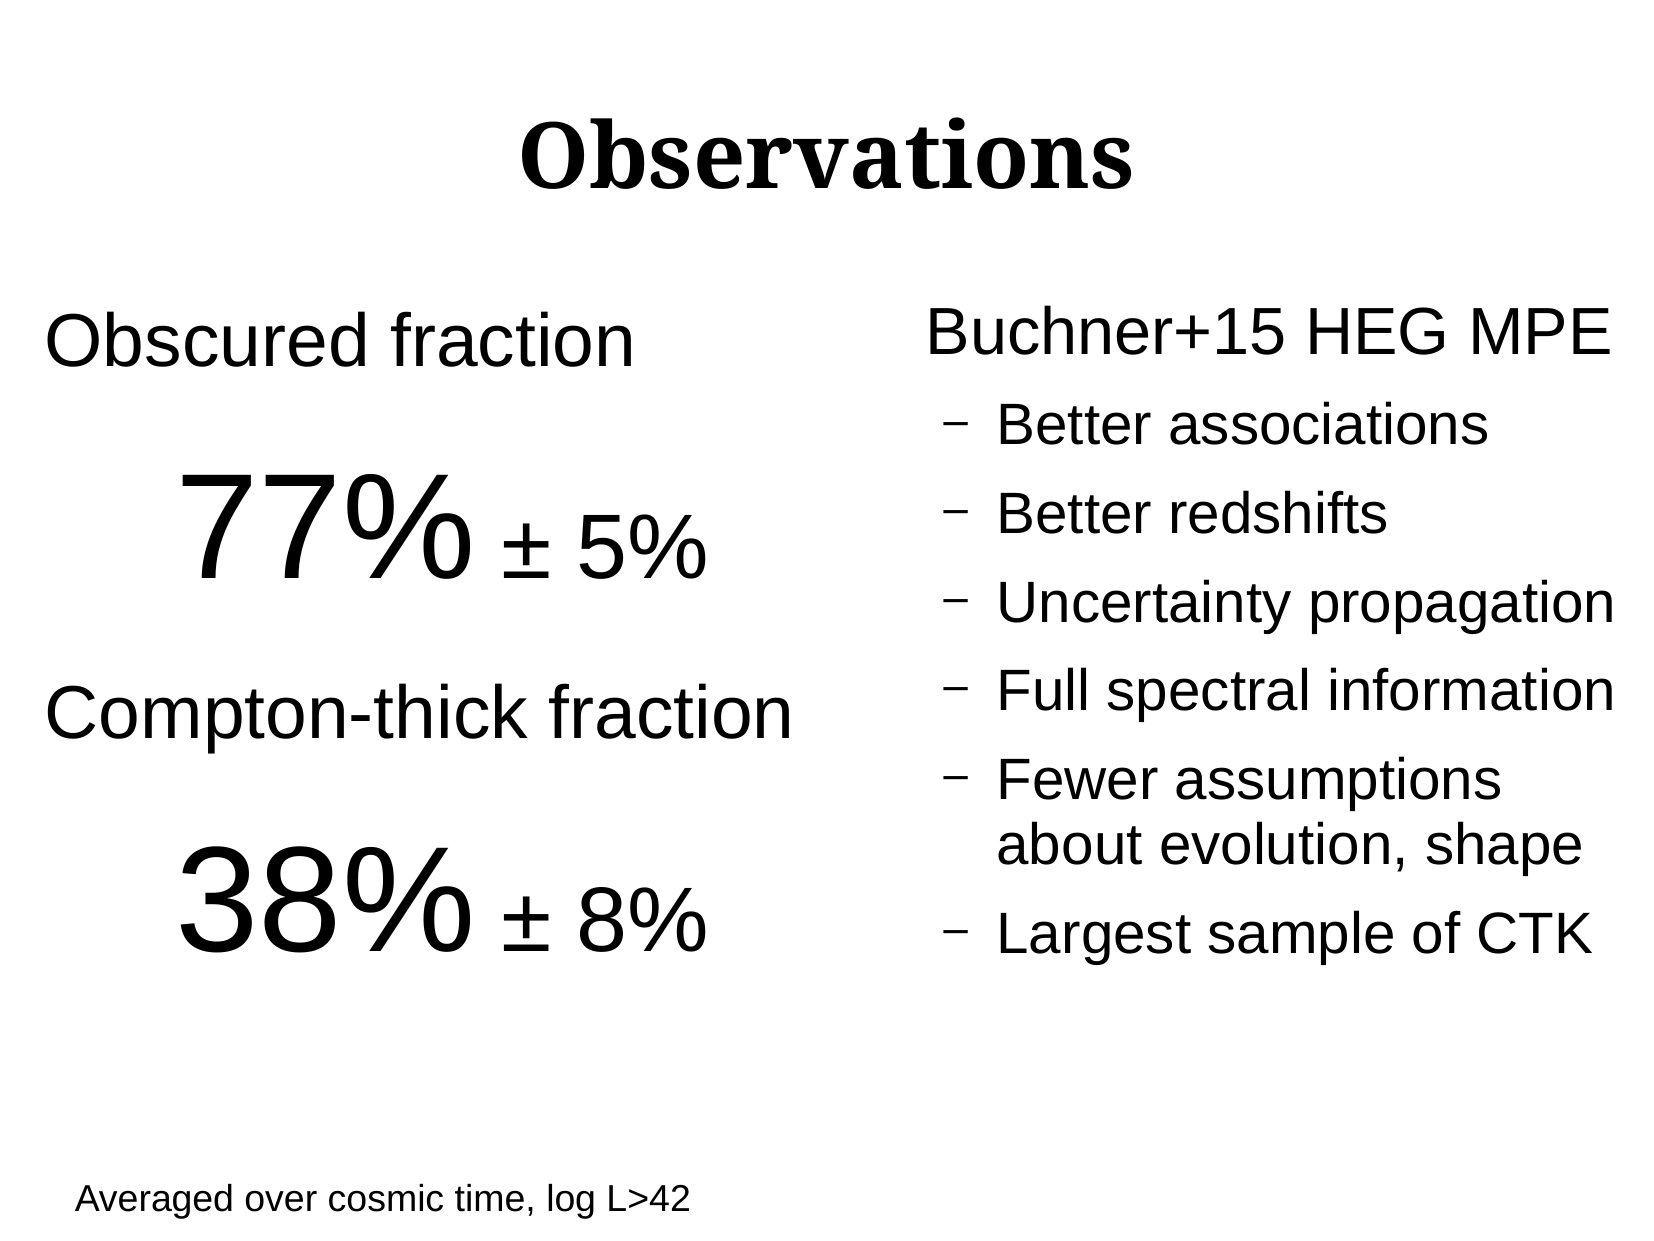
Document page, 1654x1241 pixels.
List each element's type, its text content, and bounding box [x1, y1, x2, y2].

title Observations [82, 49, 1571, 257]
text_box Averaged over cosmic time, log L>42 [60, 1170, 766, 1227]
text_box Obscured fraction 77% ± 5% Compton-thick fraction 38% ± 8% [30, 290, 856, 1051]
list Buchner+15 HEG MPE Better associations Better redshifts Uncertainty propagation Full spectral information Fewer assumptions about evolution, shape Largest sample of CTK [856, 293, 1643, 1013]
